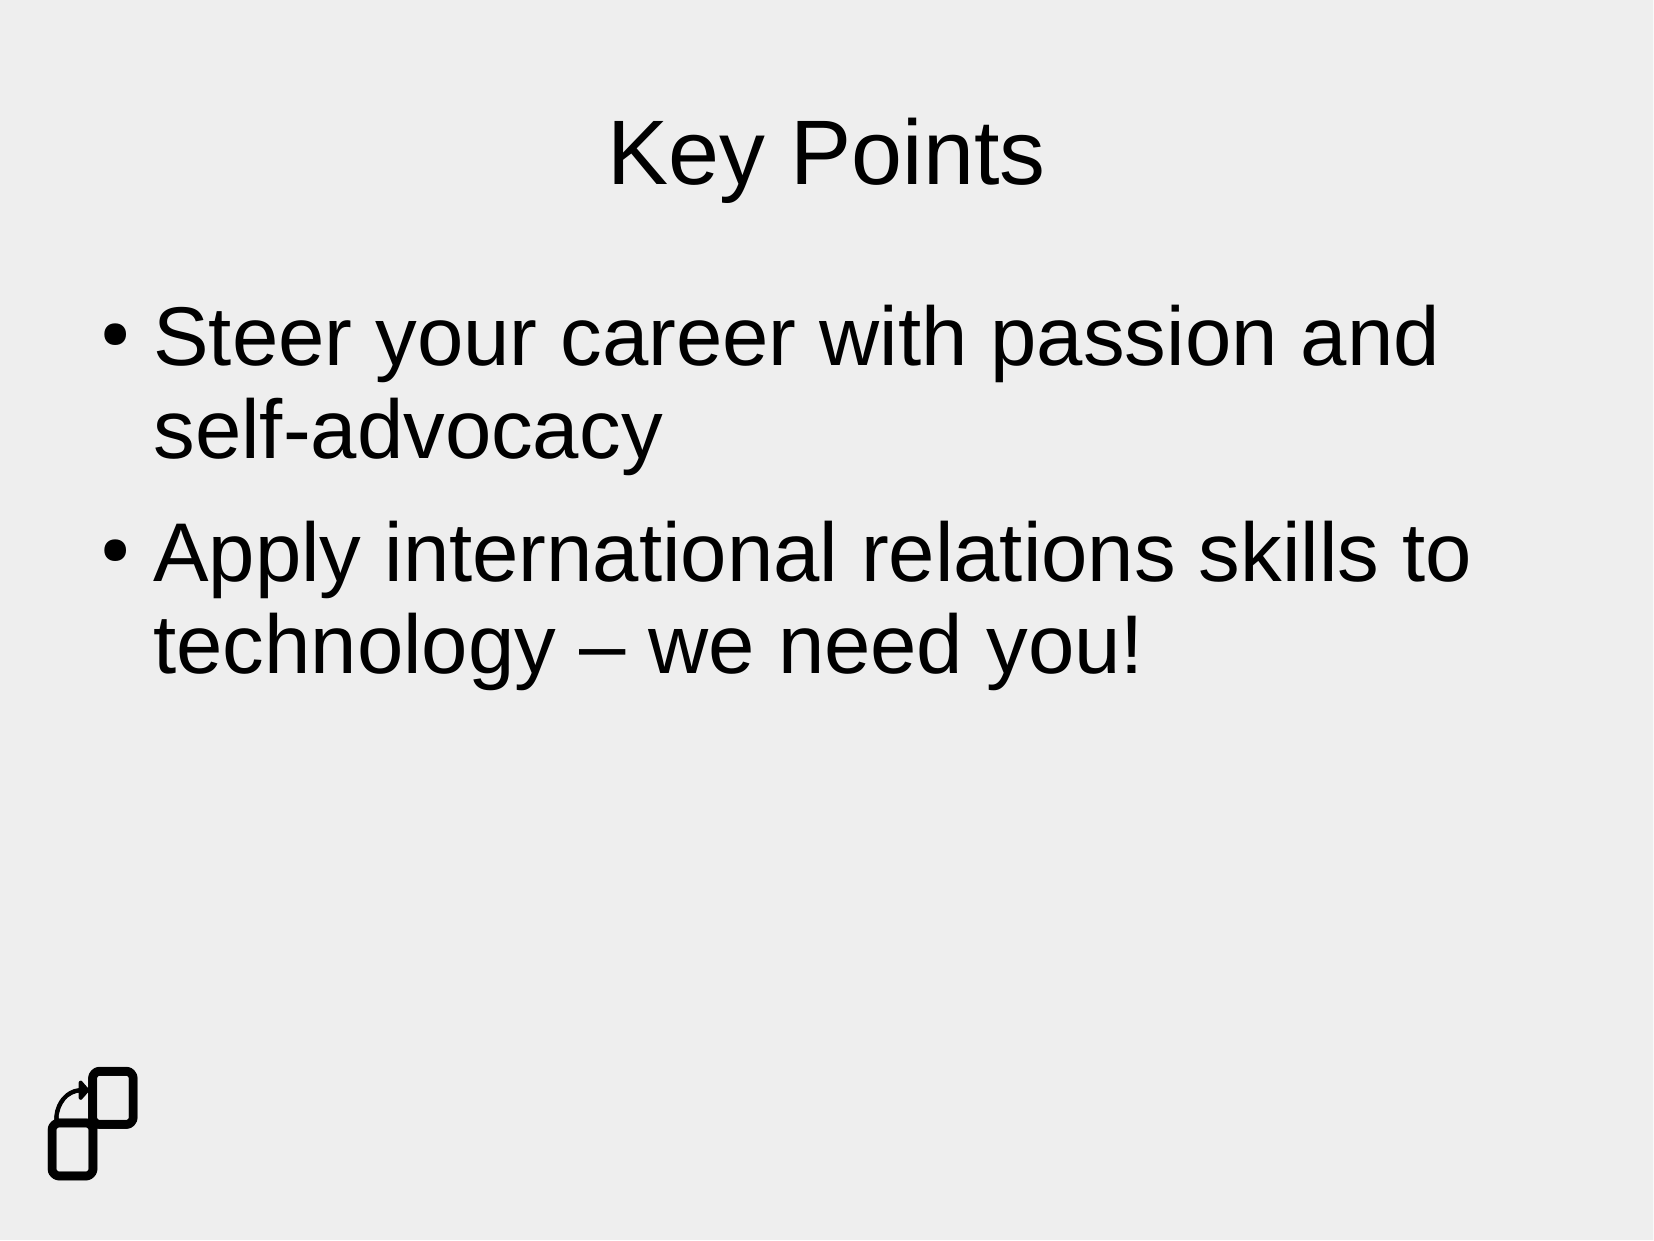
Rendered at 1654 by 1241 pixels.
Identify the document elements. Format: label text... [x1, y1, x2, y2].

picture [30, 1062, 153, 1186]
title Key Points [82, 49, 1571, 257]
list Steer your career with passion and self-advocacy Apply international relations skills to technology – we need you! [82, 290, 1571, 1010]
